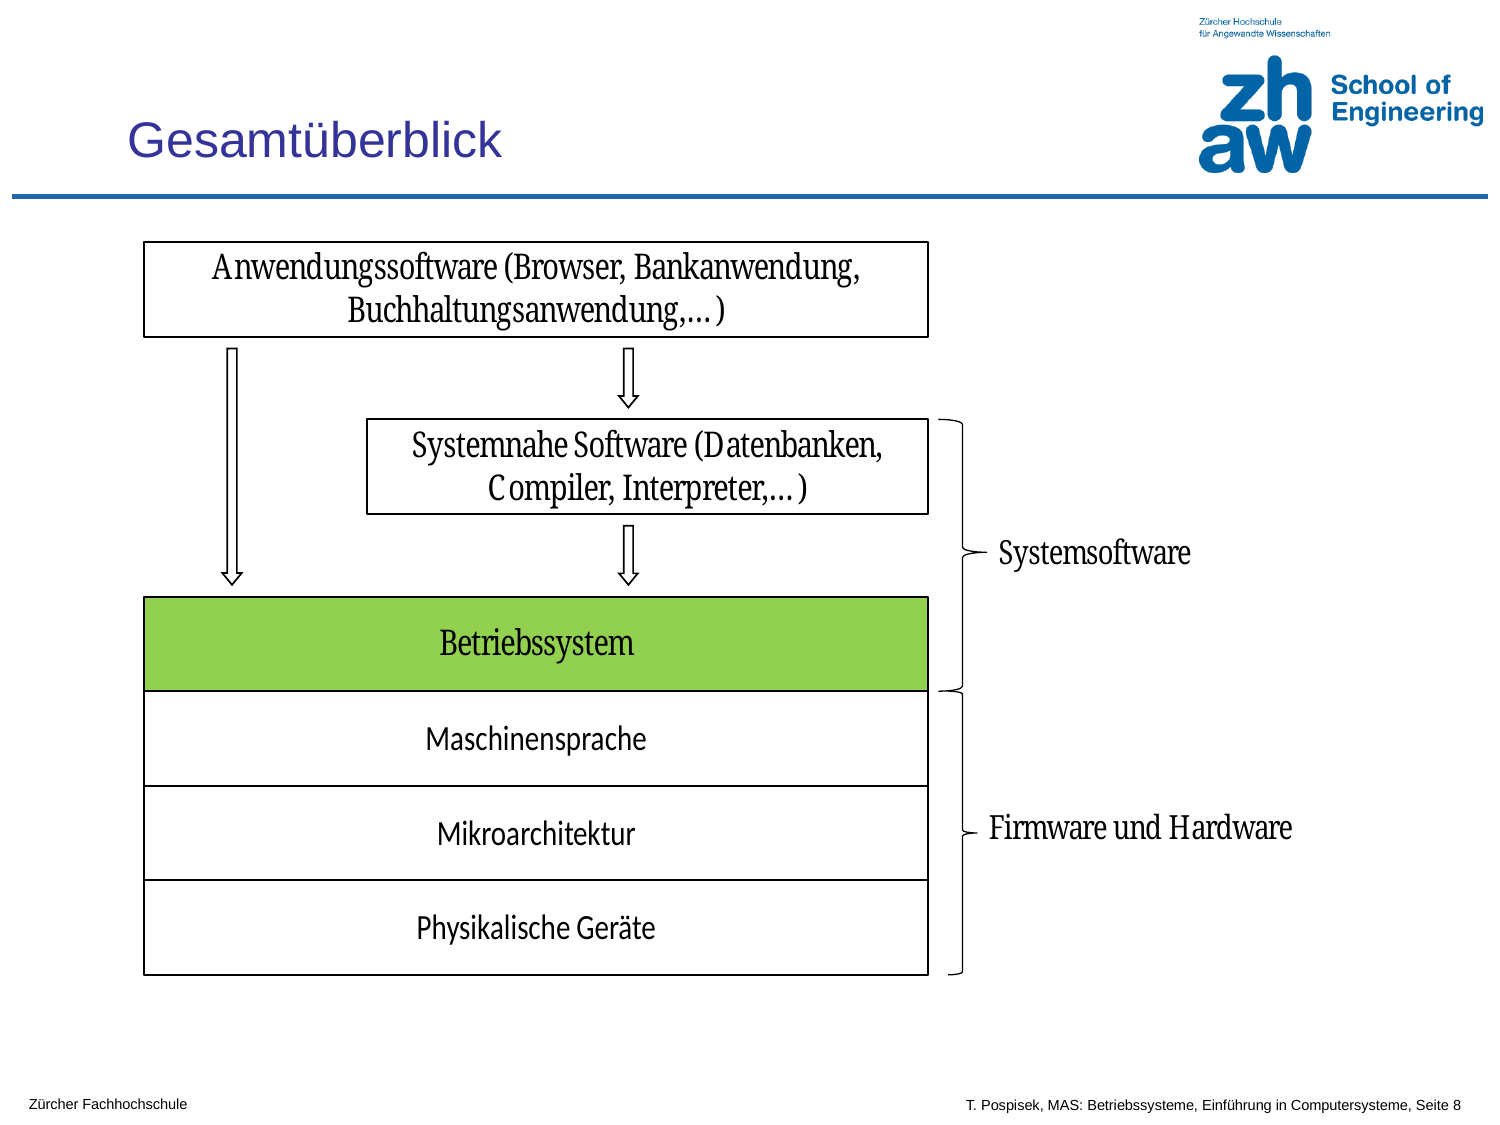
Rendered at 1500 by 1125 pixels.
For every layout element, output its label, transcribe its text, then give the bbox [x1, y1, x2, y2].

picture [129, 224, 1359, 993]
picture [1199, 18, 1483, 173]
title Gesamtüberblick [112, 50, 1391, 175]
